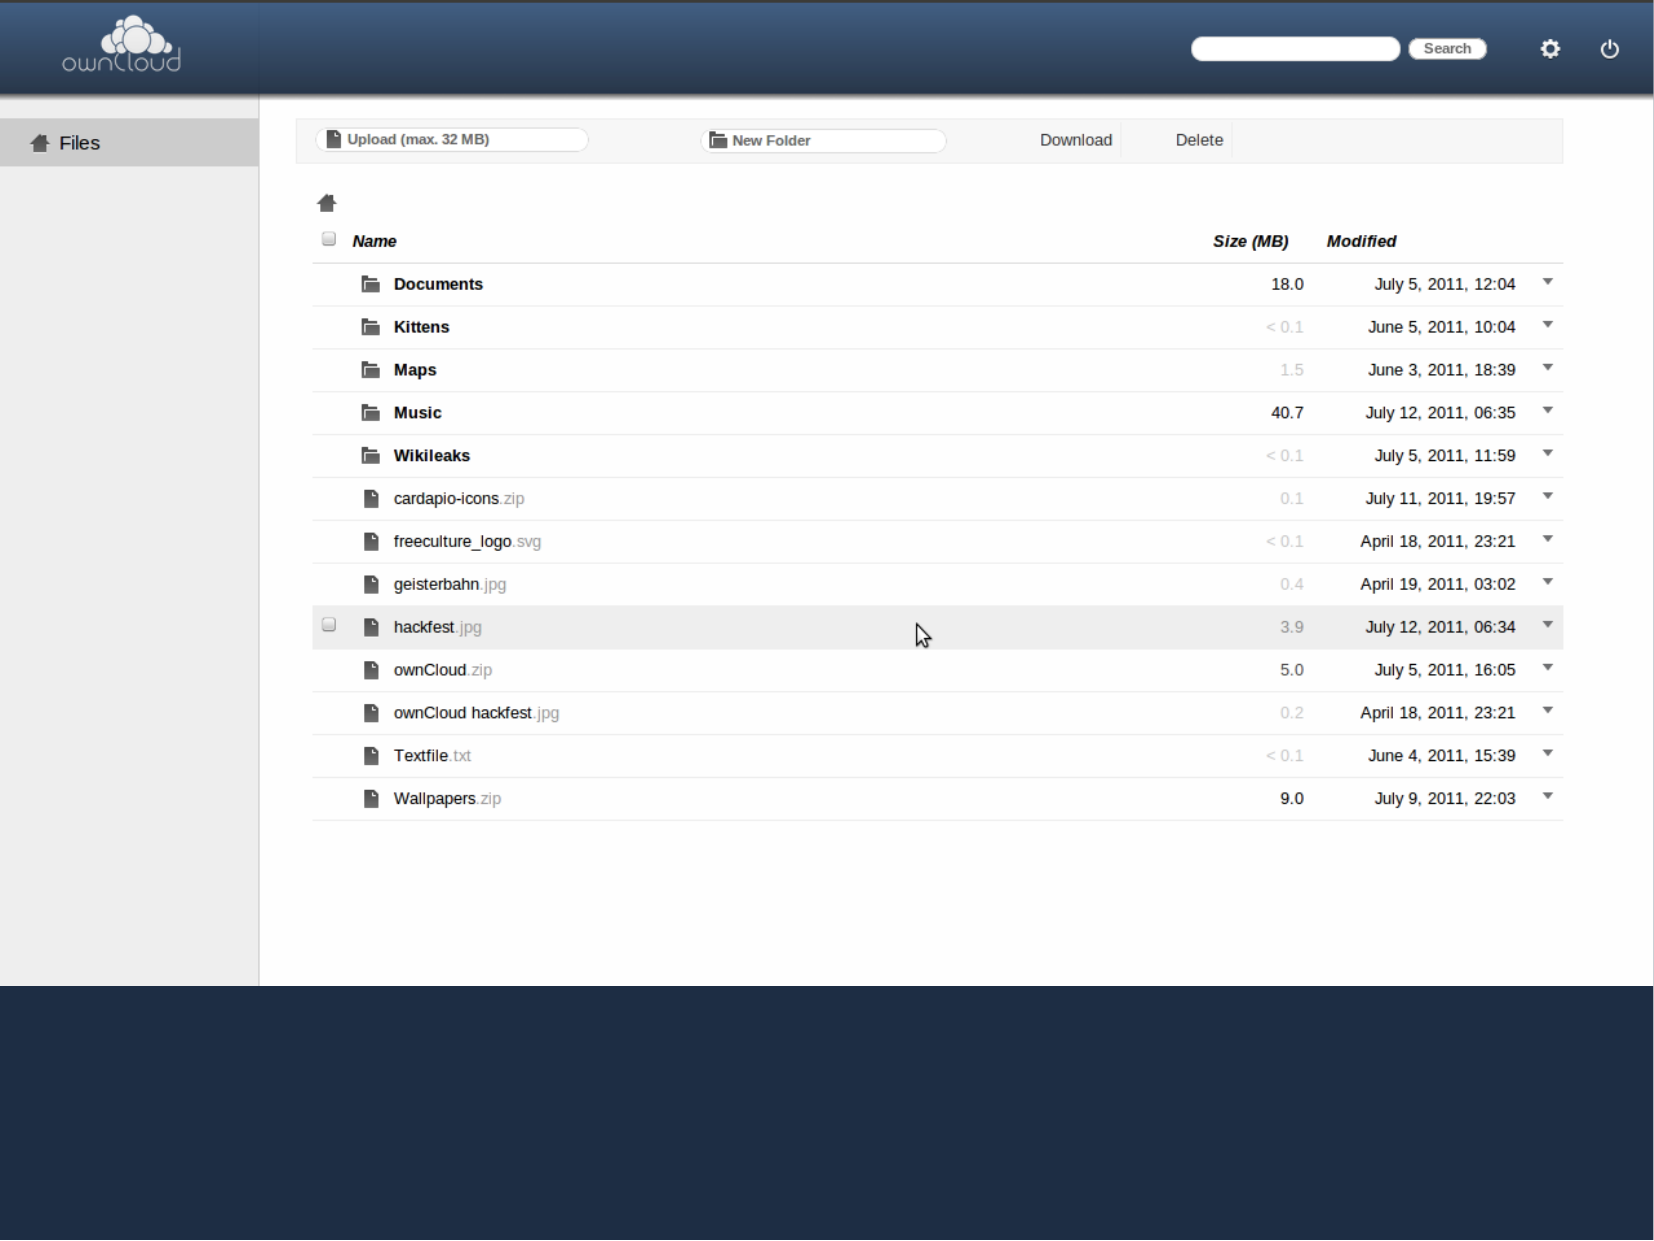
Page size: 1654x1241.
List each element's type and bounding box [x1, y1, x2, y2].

picture [0, 0, 1654, 986]
